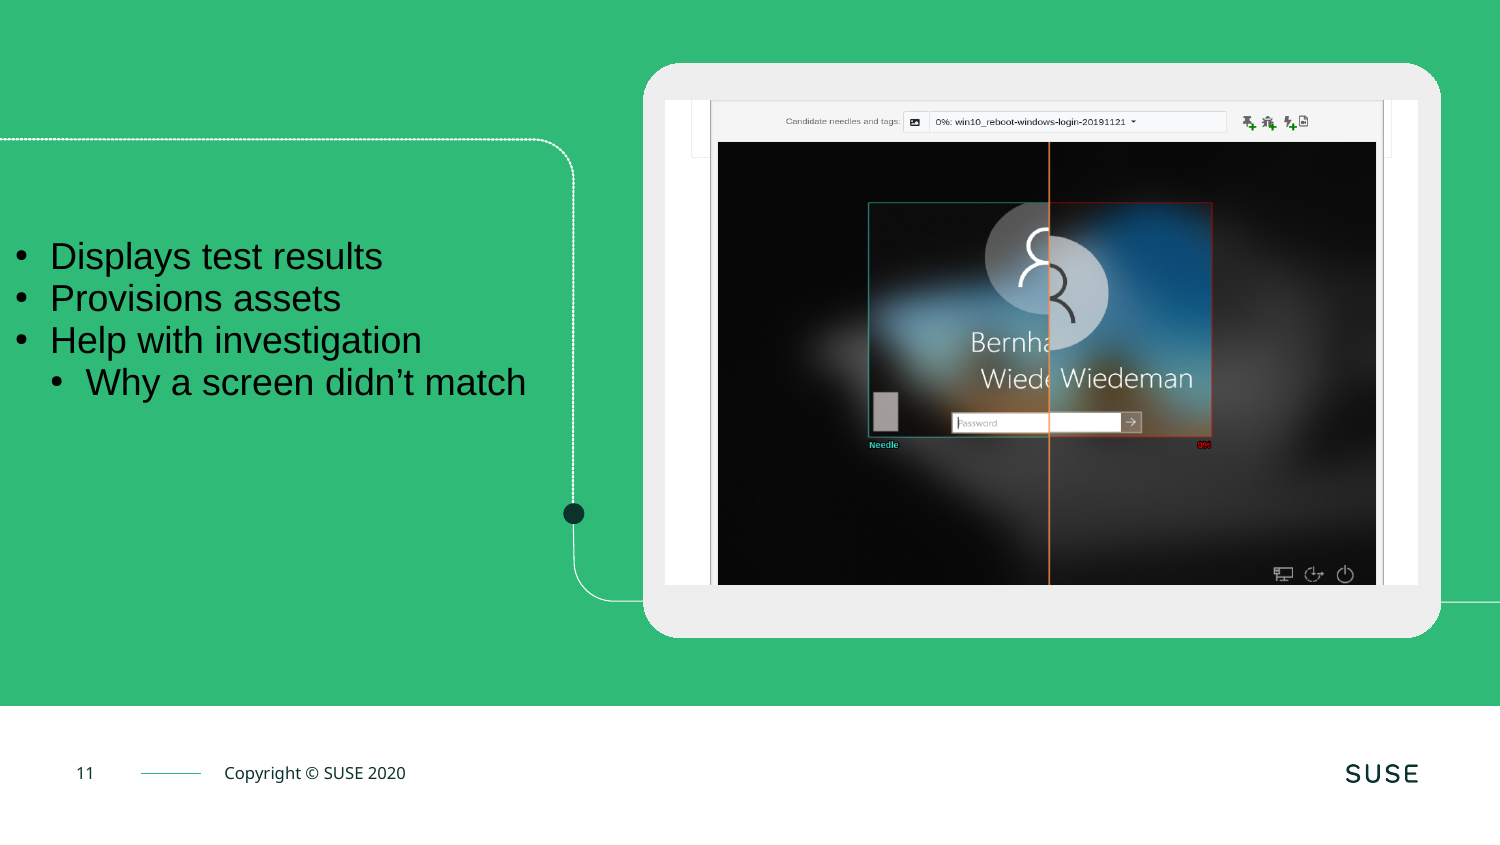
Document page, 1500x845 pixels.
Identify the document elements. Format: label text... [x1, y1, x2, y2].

picture [665, 100, 1418, 586]
text_box Displays test results Provisions assets Help with investigation Why a screen didn’t match [0, 228, 542, 411]
picture [1346, 764, 1418, 783]
text_box [643, 63, 1441, 638]
